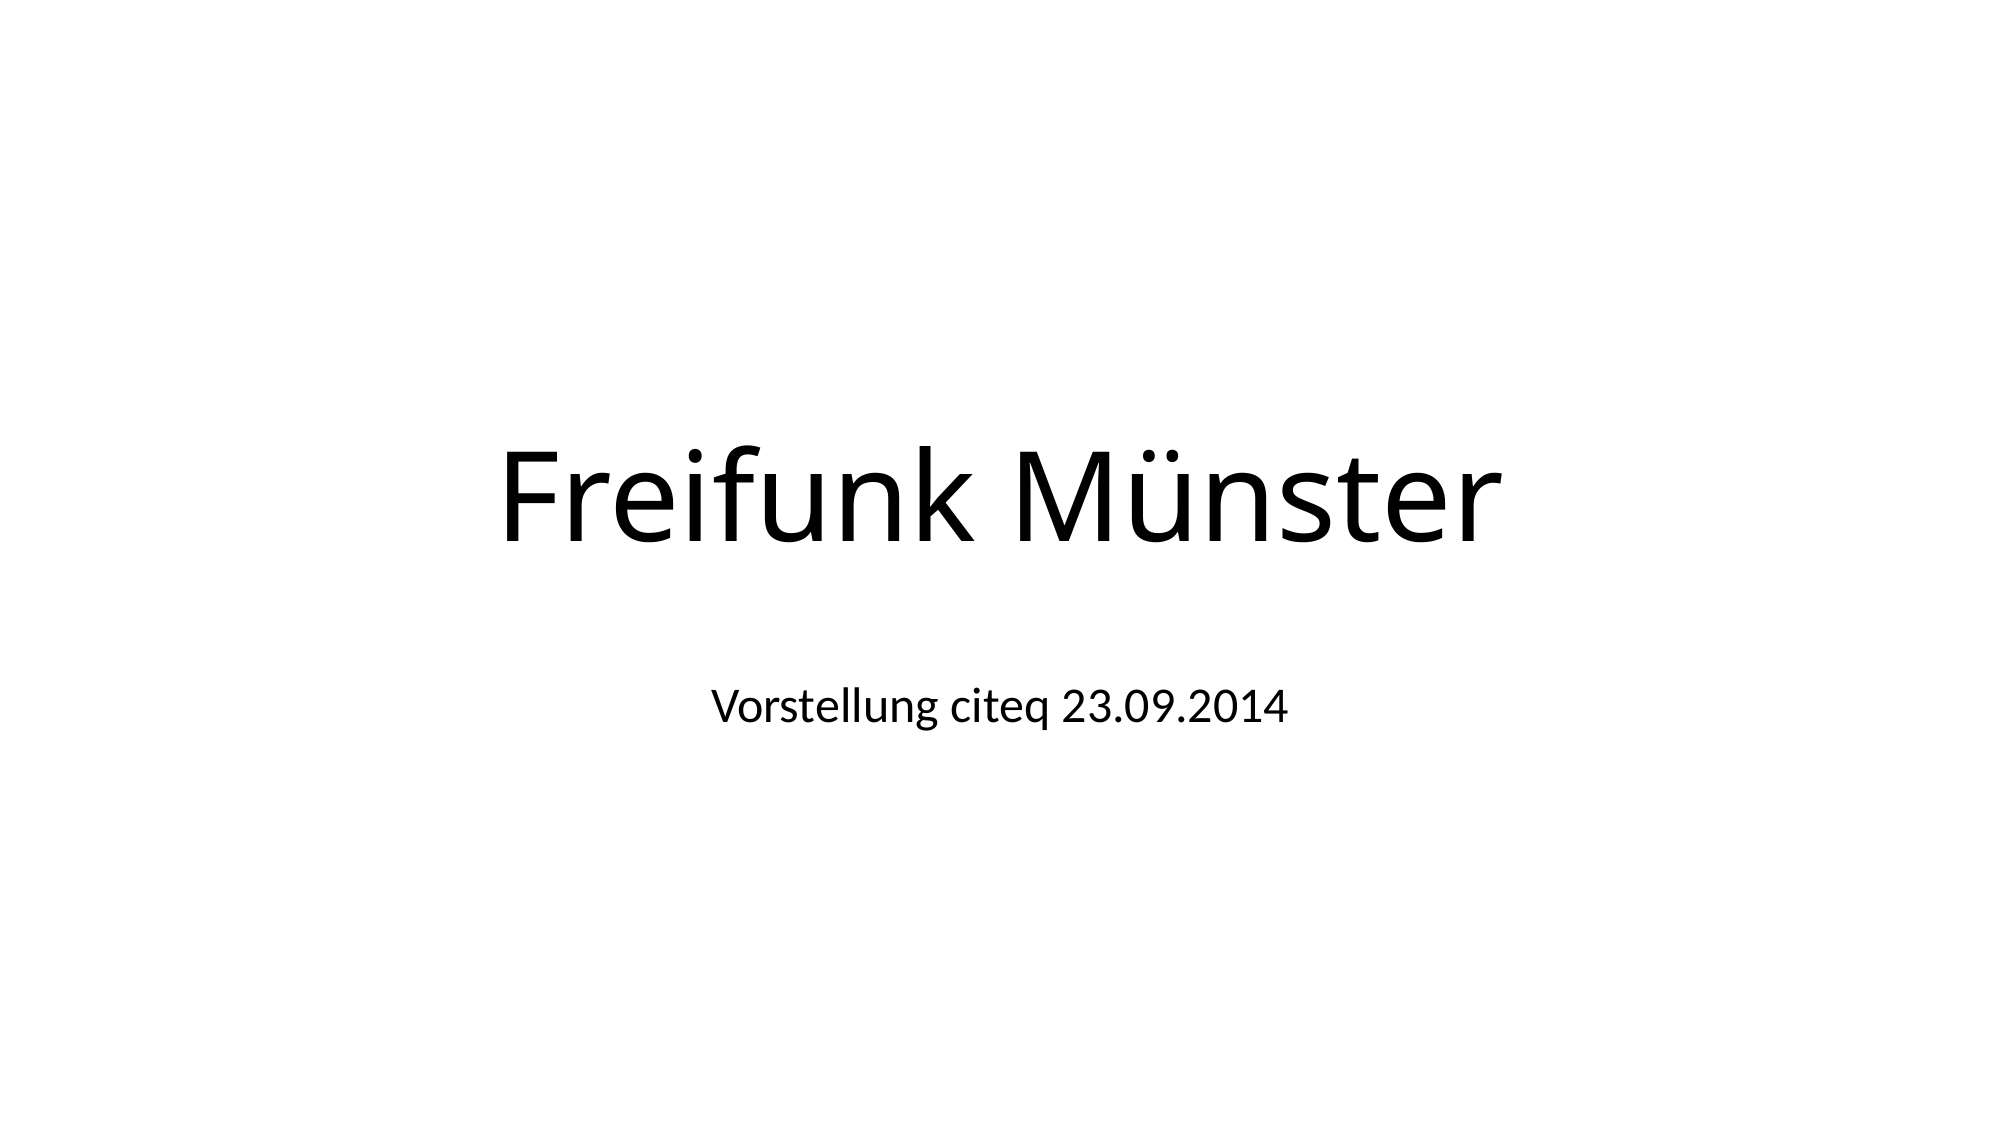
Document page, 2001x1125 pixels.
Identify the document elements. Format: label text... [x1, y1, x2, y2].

subtitle Vorstellung citeq 23.09.2014 [249, 590, 1750, 863]
title Freifunk Münster [249, 184, 1750, 576]
